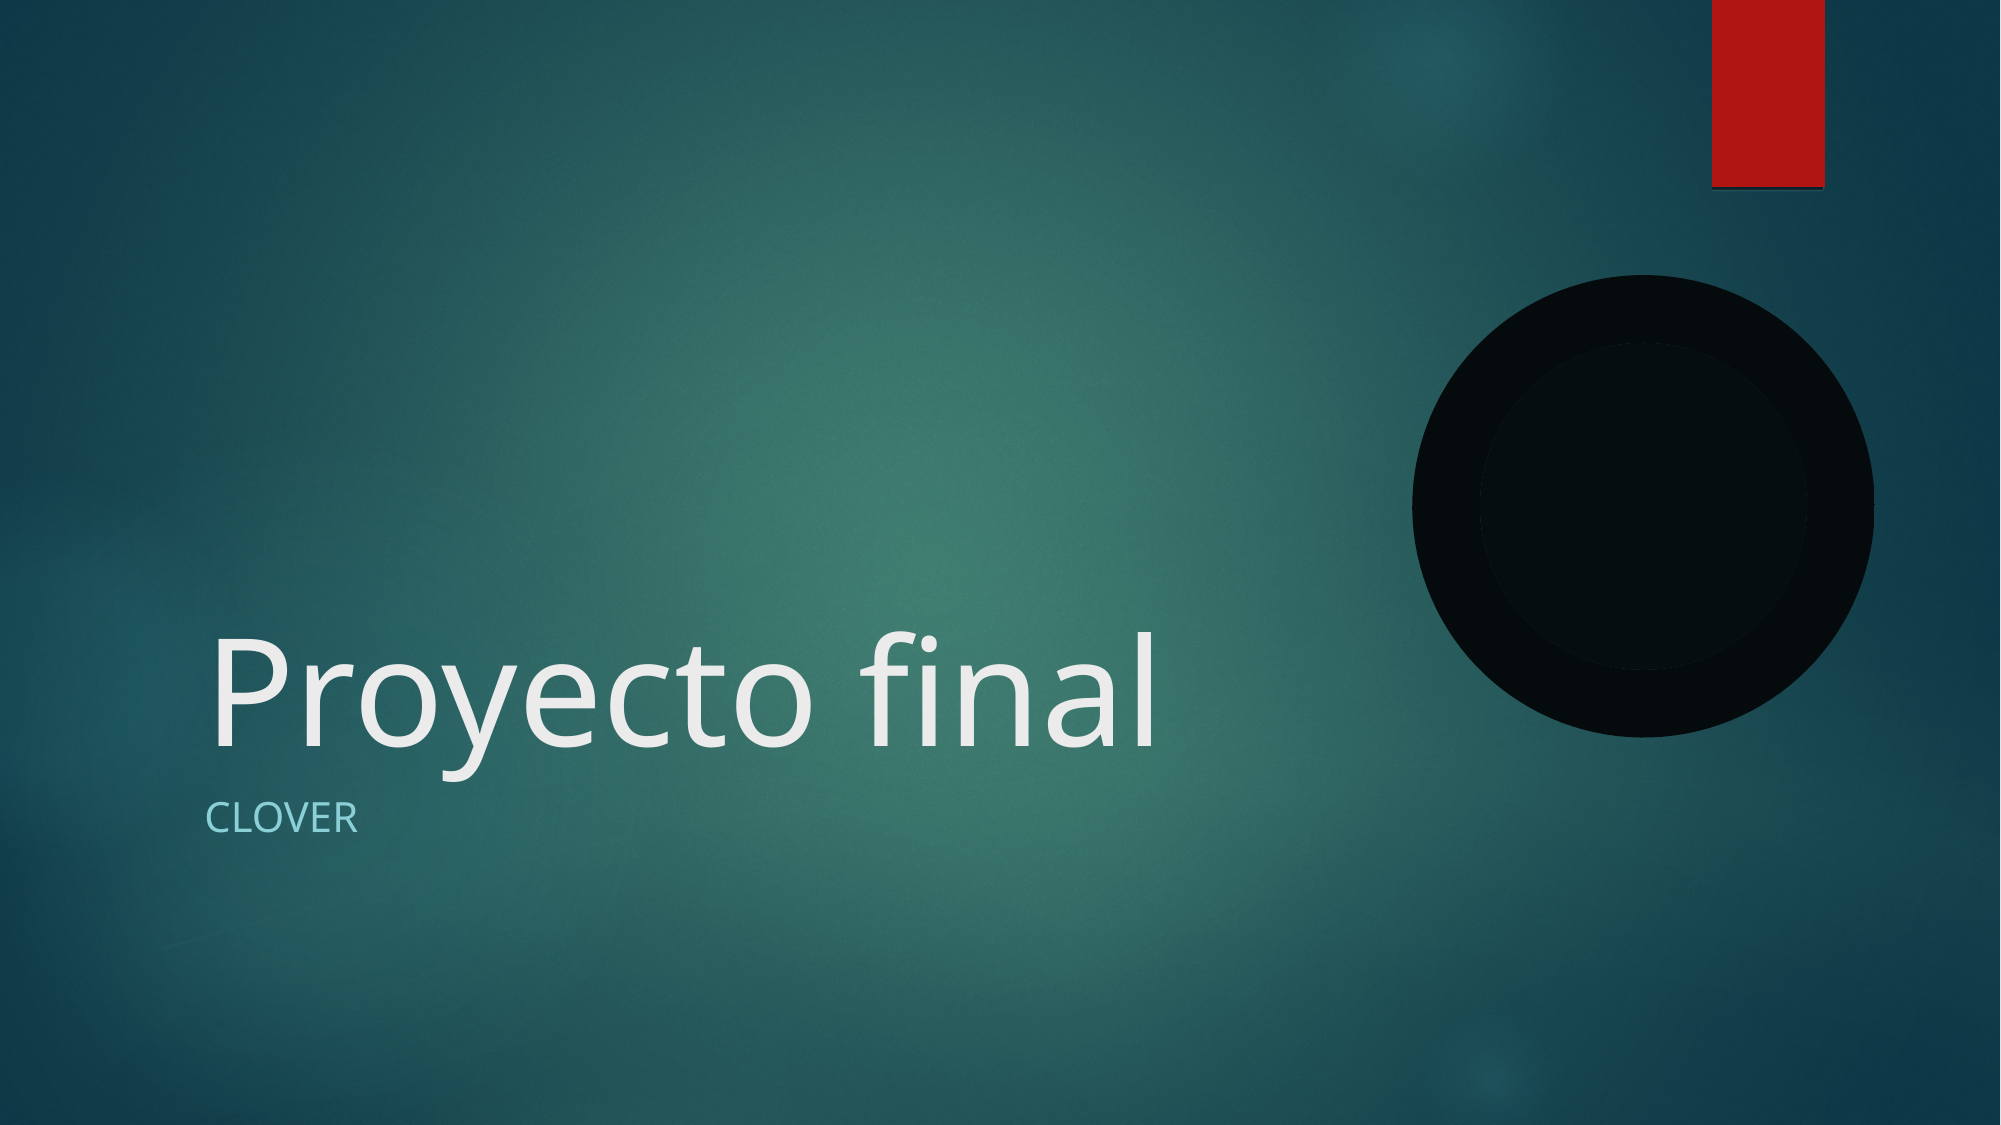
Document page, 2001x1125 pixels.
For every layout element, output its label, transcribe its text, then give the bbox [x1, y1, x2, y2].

subtitle CLOVER [189, 783, 1638, 926]
title Proyecto final [189, 237, 1638, 783]
